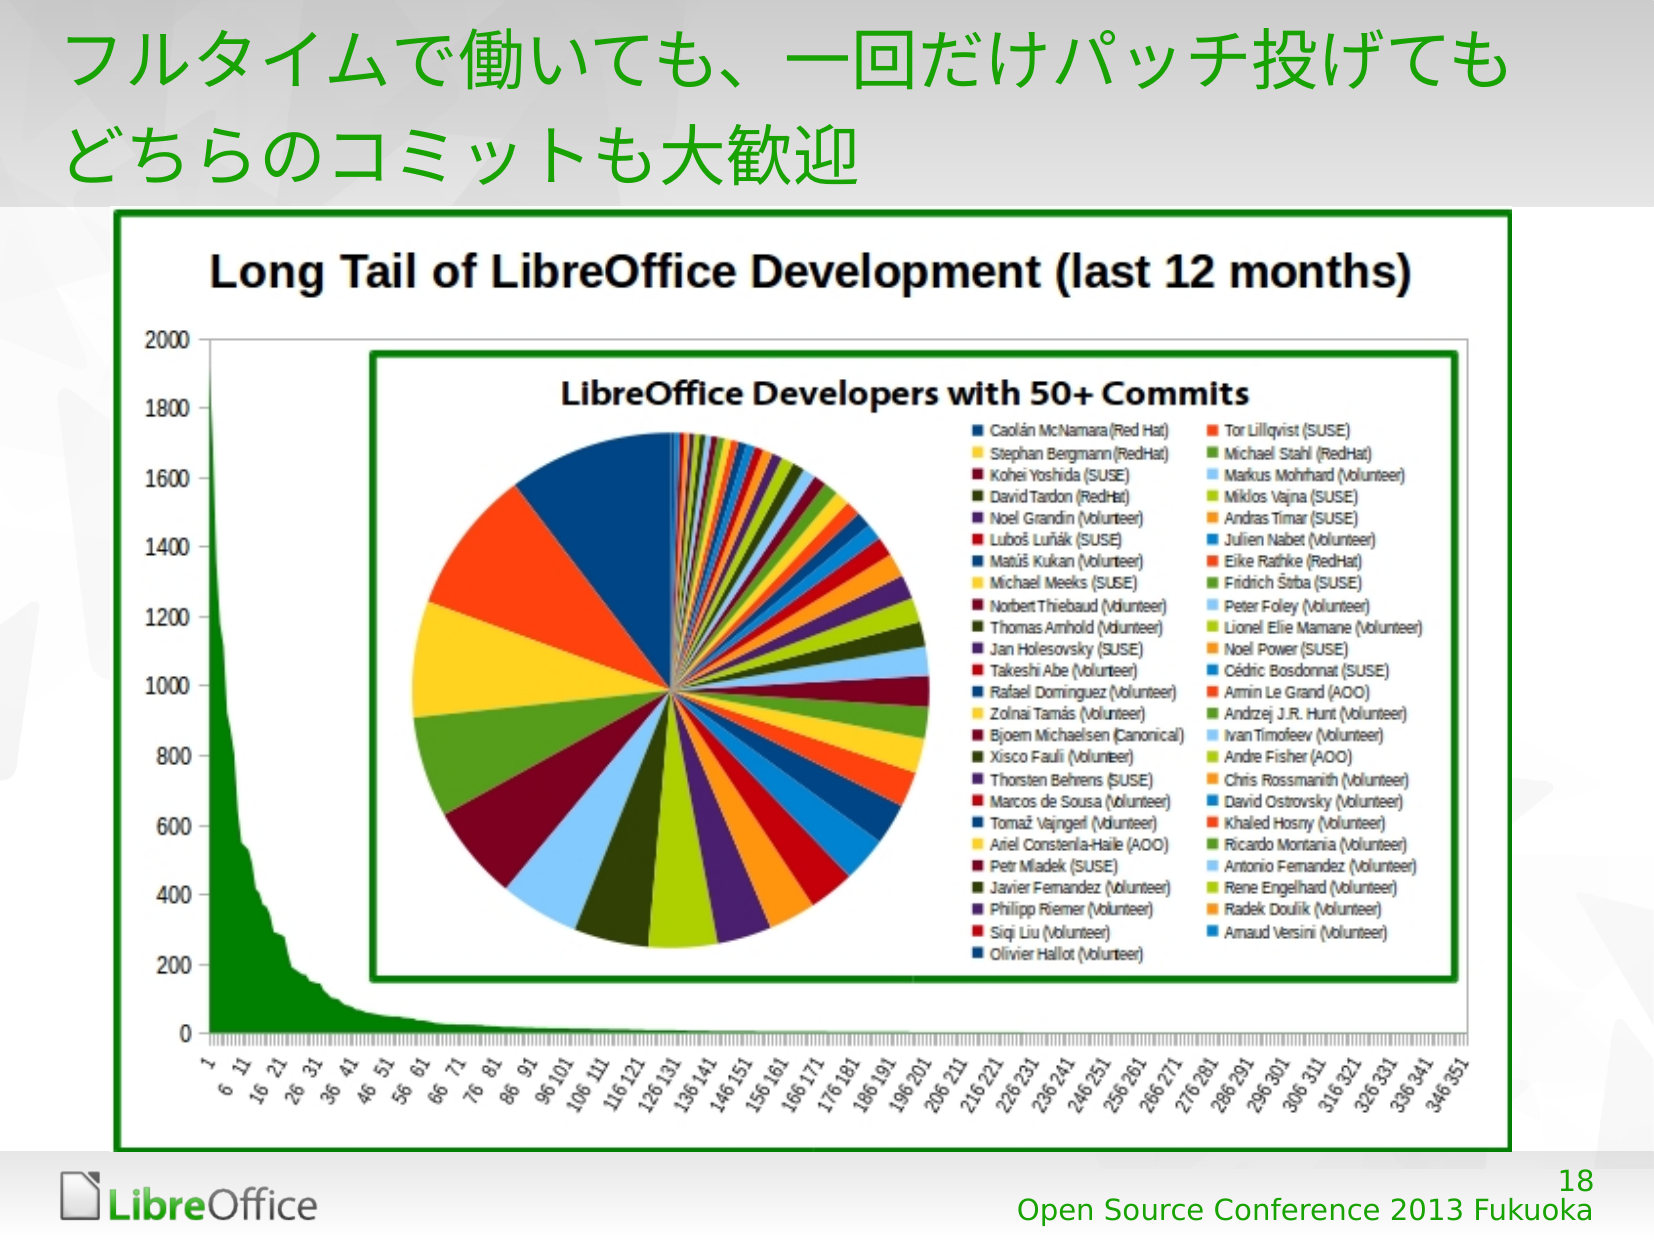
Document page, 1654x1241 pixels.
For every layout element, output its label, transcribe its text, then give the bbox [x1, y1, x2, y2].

title フルタイムで働いても、一回だけパッチ投げても どちらのコミットも大歓迎 [59, 29, 1595, 178]
picture [0, 0, 1654, 1240]
